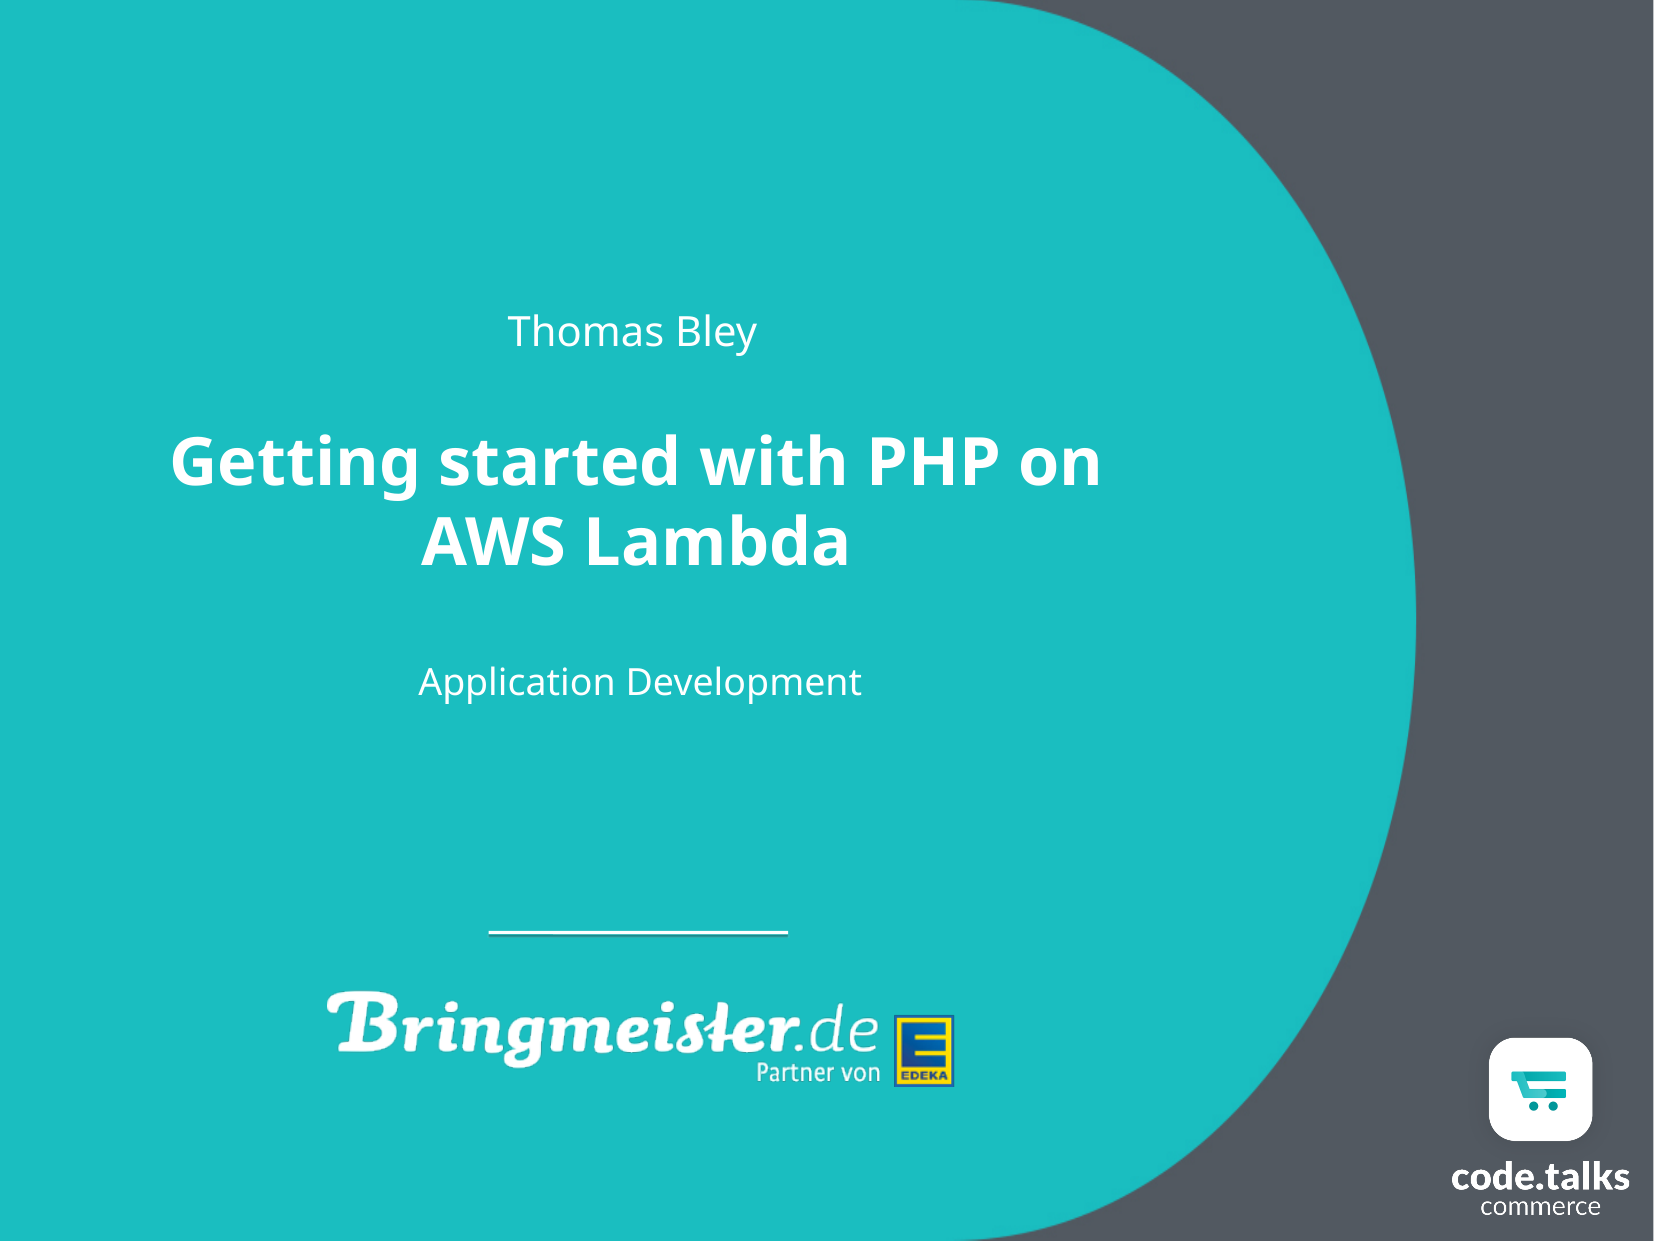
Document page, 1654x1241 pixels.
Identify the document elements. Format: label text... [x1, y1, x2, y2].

picture [0, 0, 1654, 1241]
text_box Thomas Bley [345, 297, 920, 363]
text_box Application Development [352, 650, 929, 711]
text_box Getting started with PHP on AWS Lambda [132, 411, 1142, 587]
